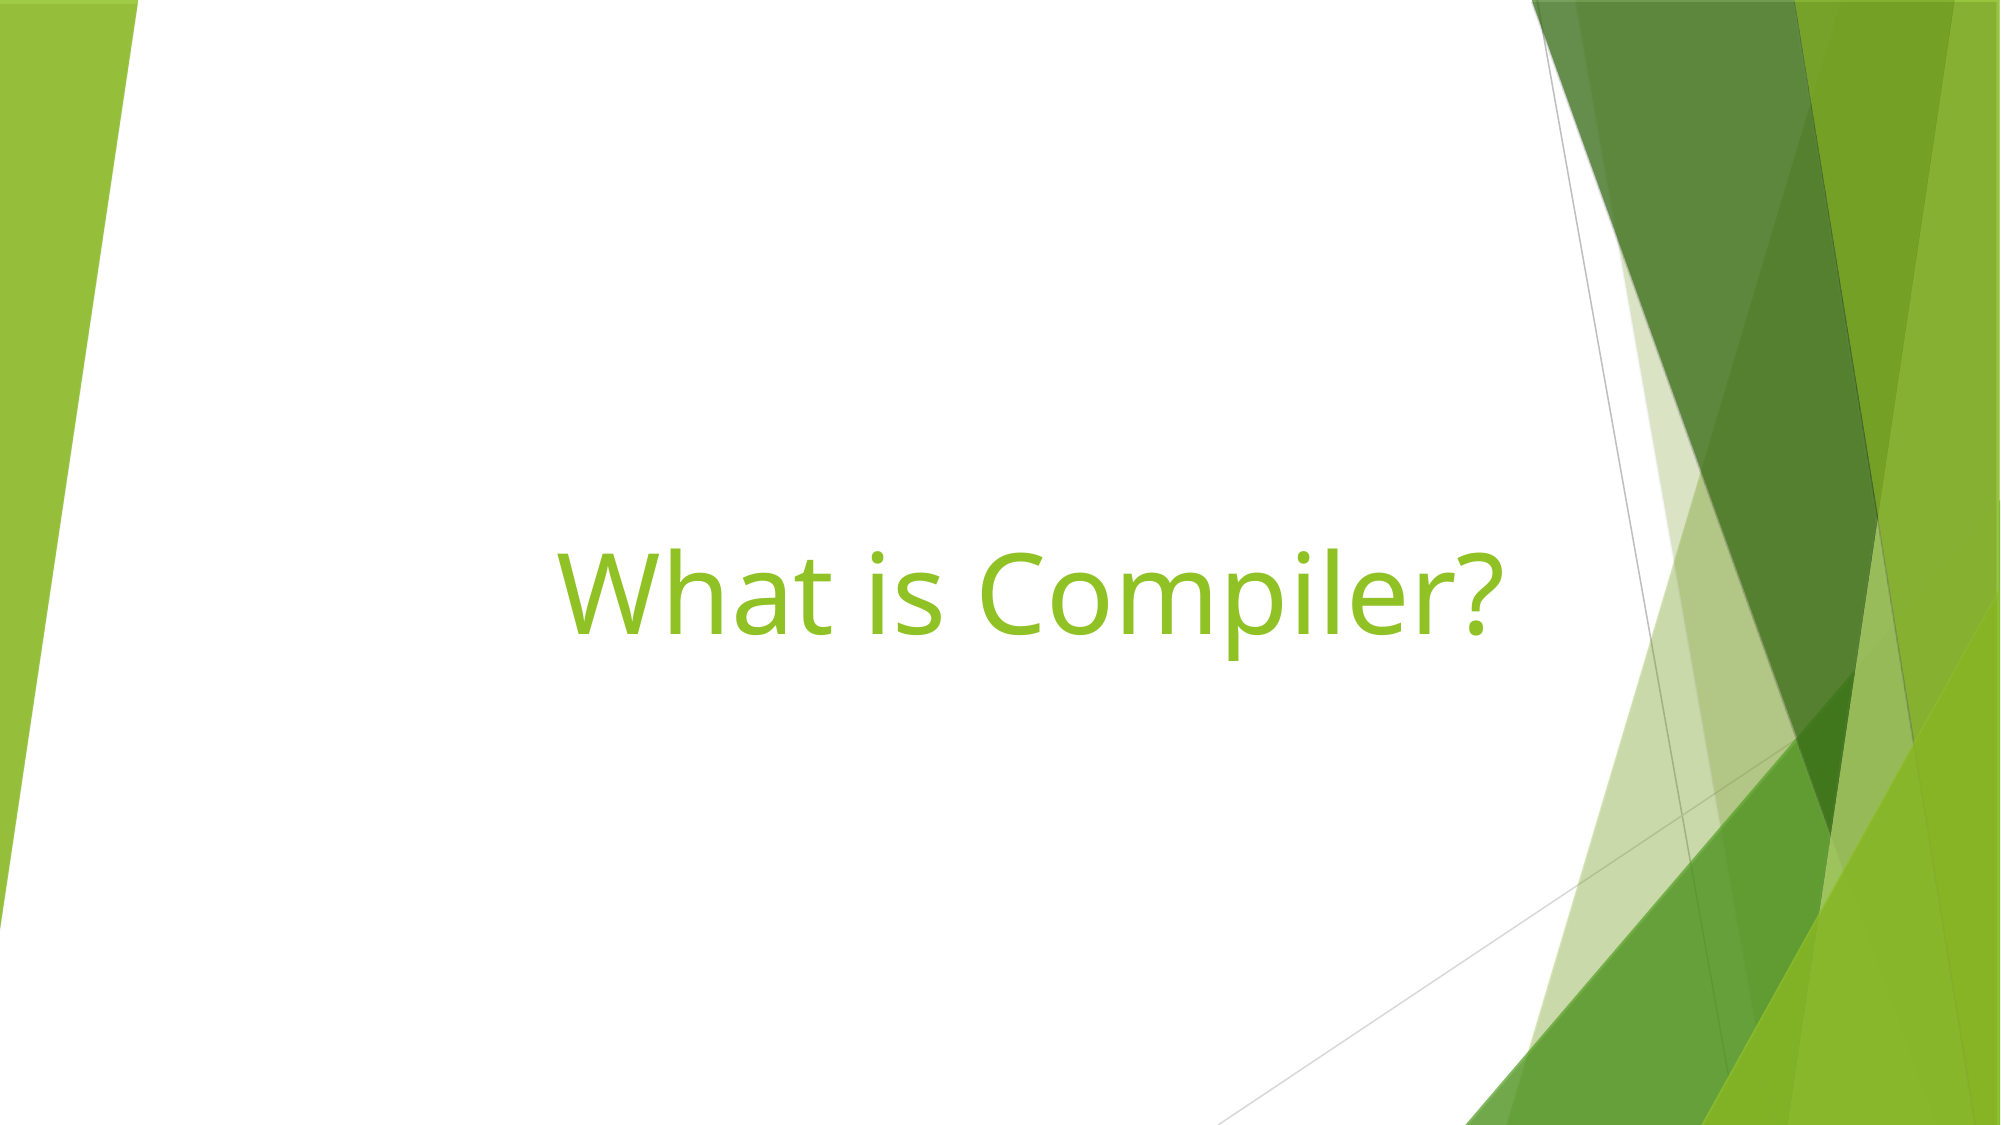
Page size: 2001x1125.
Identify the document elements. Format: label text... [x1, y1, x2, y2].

title What is Compiler? [247, 394, 1522, 665]
